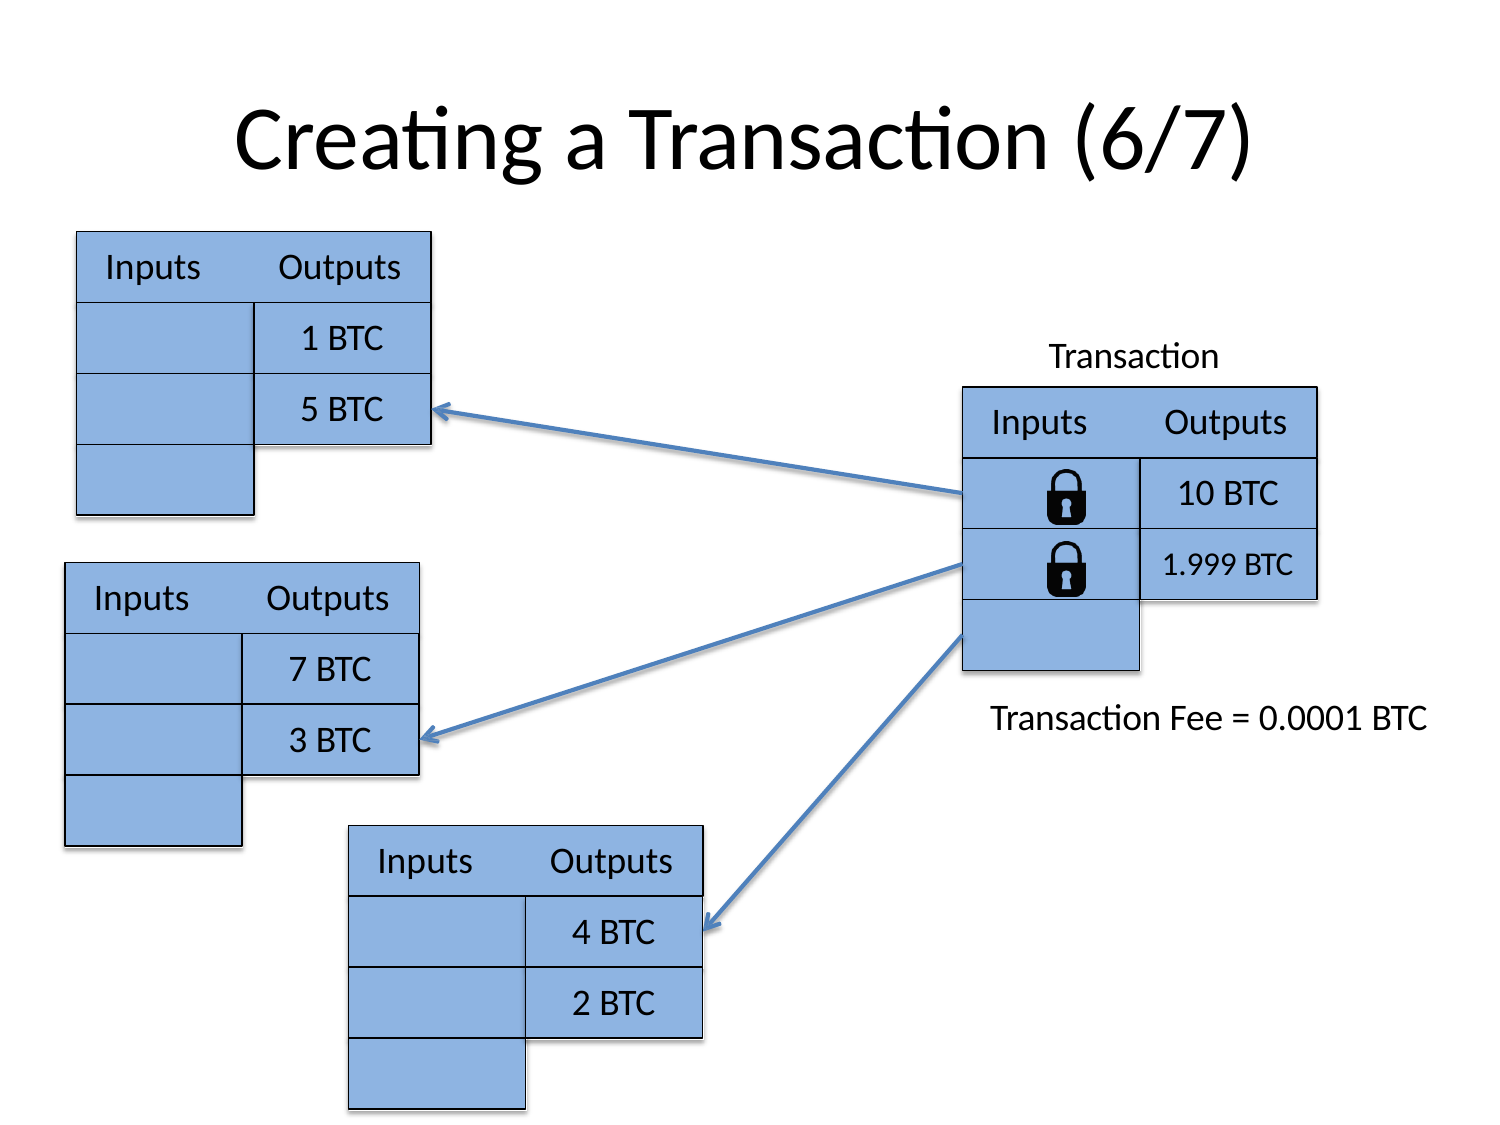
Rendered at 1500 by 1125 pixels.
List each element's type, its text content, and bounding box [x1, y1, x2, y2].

text_box Inputs [989, 397, 1090, 443]
text_box 1.999 BTC [1159, 542, 1298, 582]
text_box Outputs [264, 573, 393, 619]
text_box Transaction Fee = 0.0001 BTC [988, 693, 1436, 739]
text_box Outputs [547, 835, 676, 882]
title Creating a Transaction (6/7) [90, 33, 1410, 211]
text_box Inputs [103, 242, 204, 288]
text_box Outputs [276, 242, 405, 288]
text_box 10 BTC [1174, 468, 1283, 514]
text_box Inputs [375, 835, 476, 882]
text_box 7 BTC [286, 643, 376, 689]
text_box Transaction [1046, 331, 1226, 377]
text_box Inputs [91, 573, 192, 619]
text_box Outputs [1162, 397, 1291, 443]
text_box 2 BTC [569, 977, 659, 1023]
text_box 1 BTC [298, 313, 387, 359]
text_box 4 BTC [569, 906, 659, 952]
text_box 5 BTC [298, 383, 387, 430]
text_box 3 BTC [286, 714, 376, 760]
picture [954, 382, 1327, 456]
text_box [56, 227, 1330, 1121]
